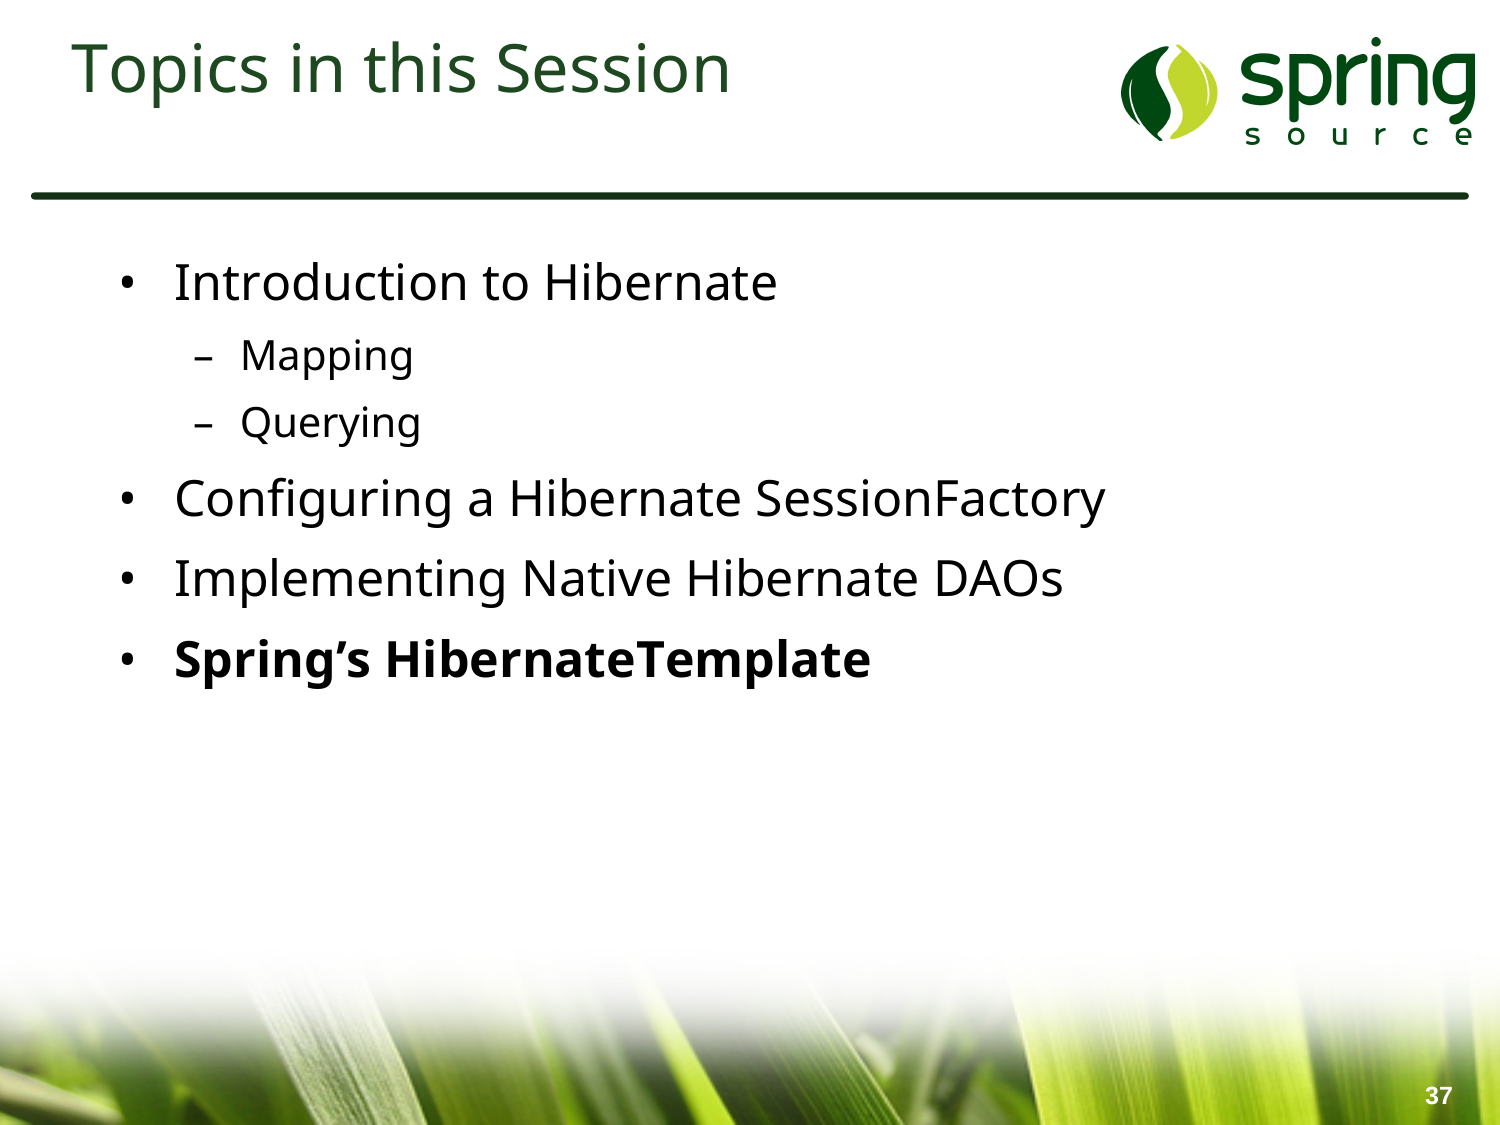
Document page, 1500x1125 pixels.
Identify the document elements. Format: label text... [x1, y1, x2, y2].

picture [0, 944, 1500, 1125]
picture [1121, 37, 1475, 145]
list Introduction to Hibernate Mapping Querying Configuring a Hibernate SessionFactory Implementing Native Hibernate DAOs Spring’s HibernateTemplate [103, 239, 1394, 903]
title Topics in this Session [56, 13, 1089, 176]
